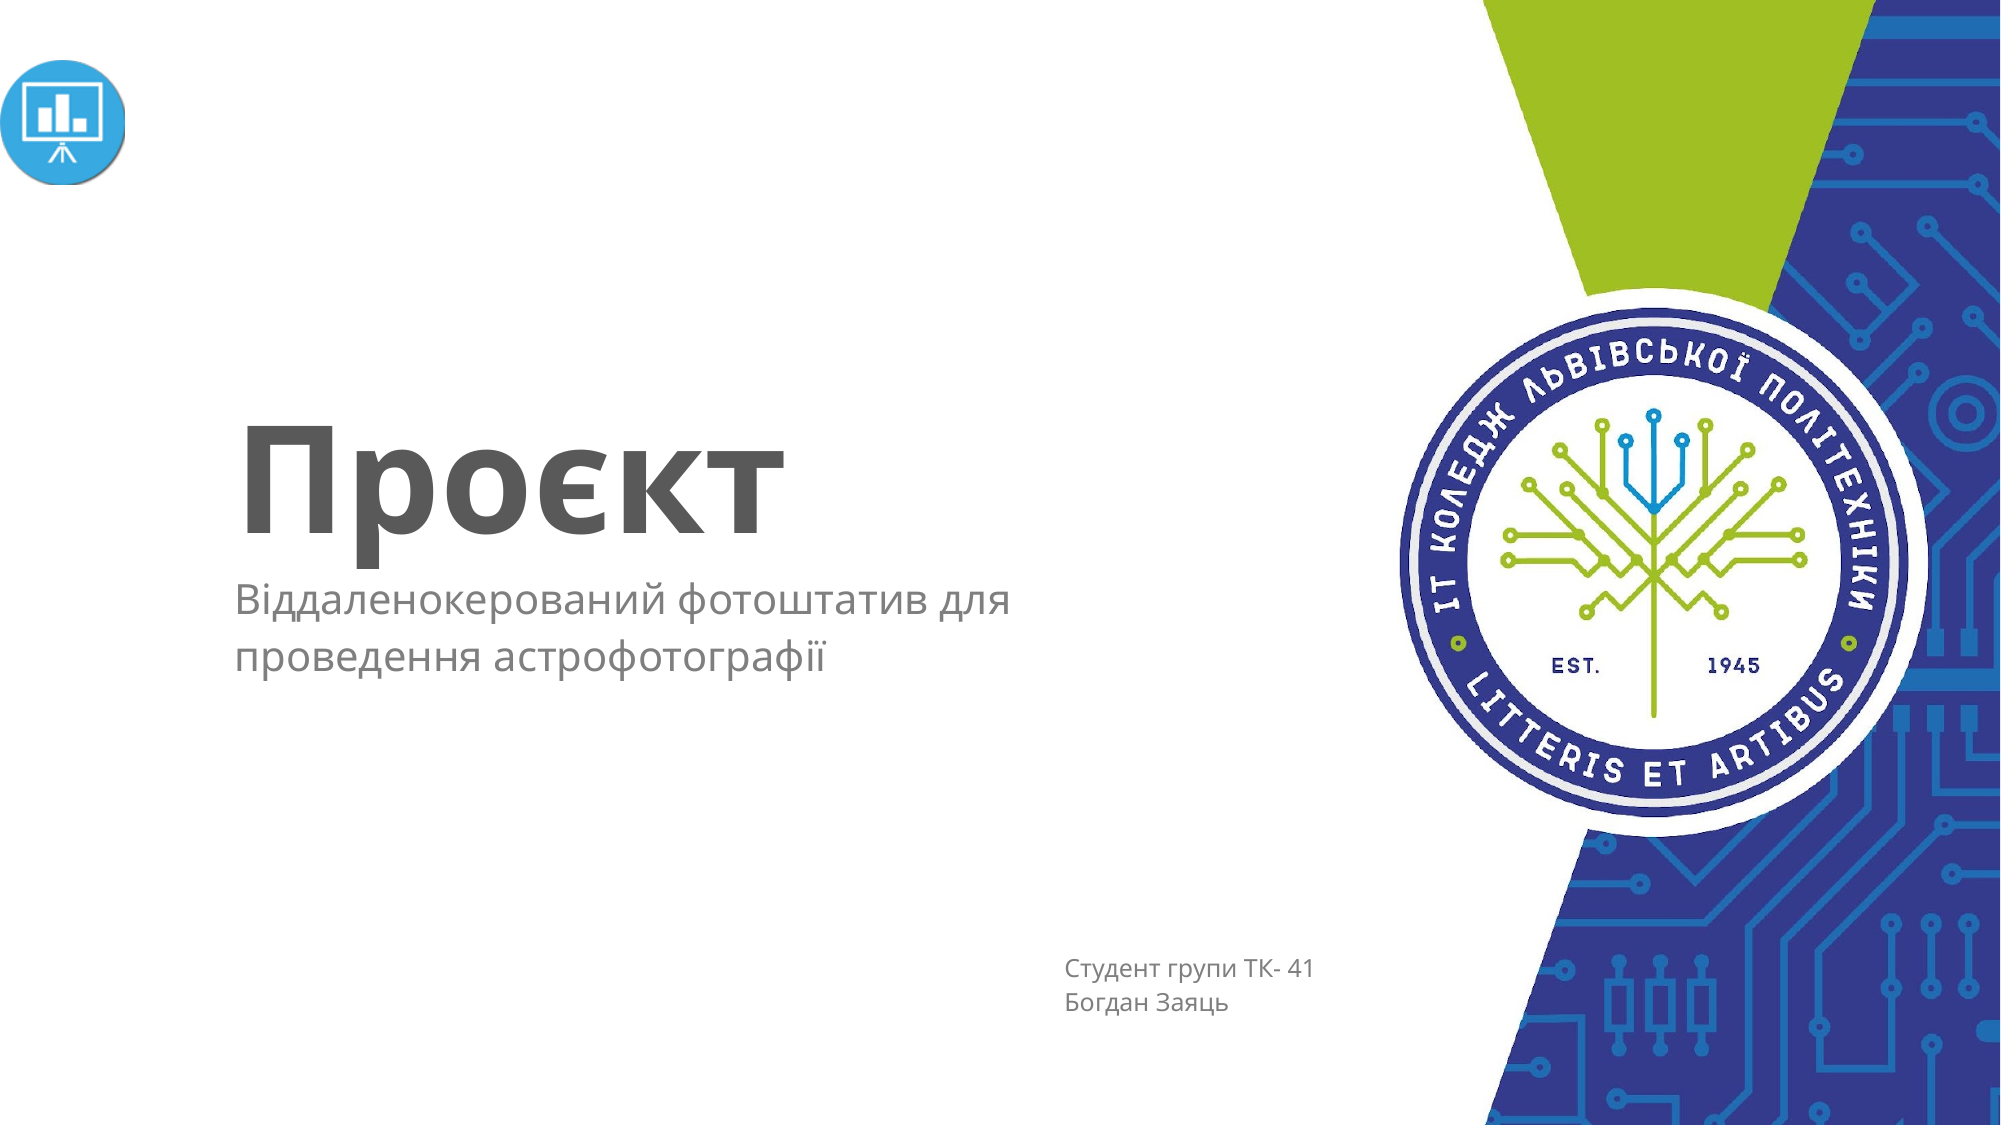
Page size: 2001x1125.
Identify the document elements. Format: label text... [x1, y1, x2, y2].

text_box Студент групи ТК- 41 Богдан Заяць [1049, 943, 1498, 1044]
picture [0, 0, 2001, 1125]
text_box Віддаленокерований фотоштатив для проведення астрофотографії [219, 562, 1029, 703]
text_box Проєкт [219, 365, 1273, 561]
